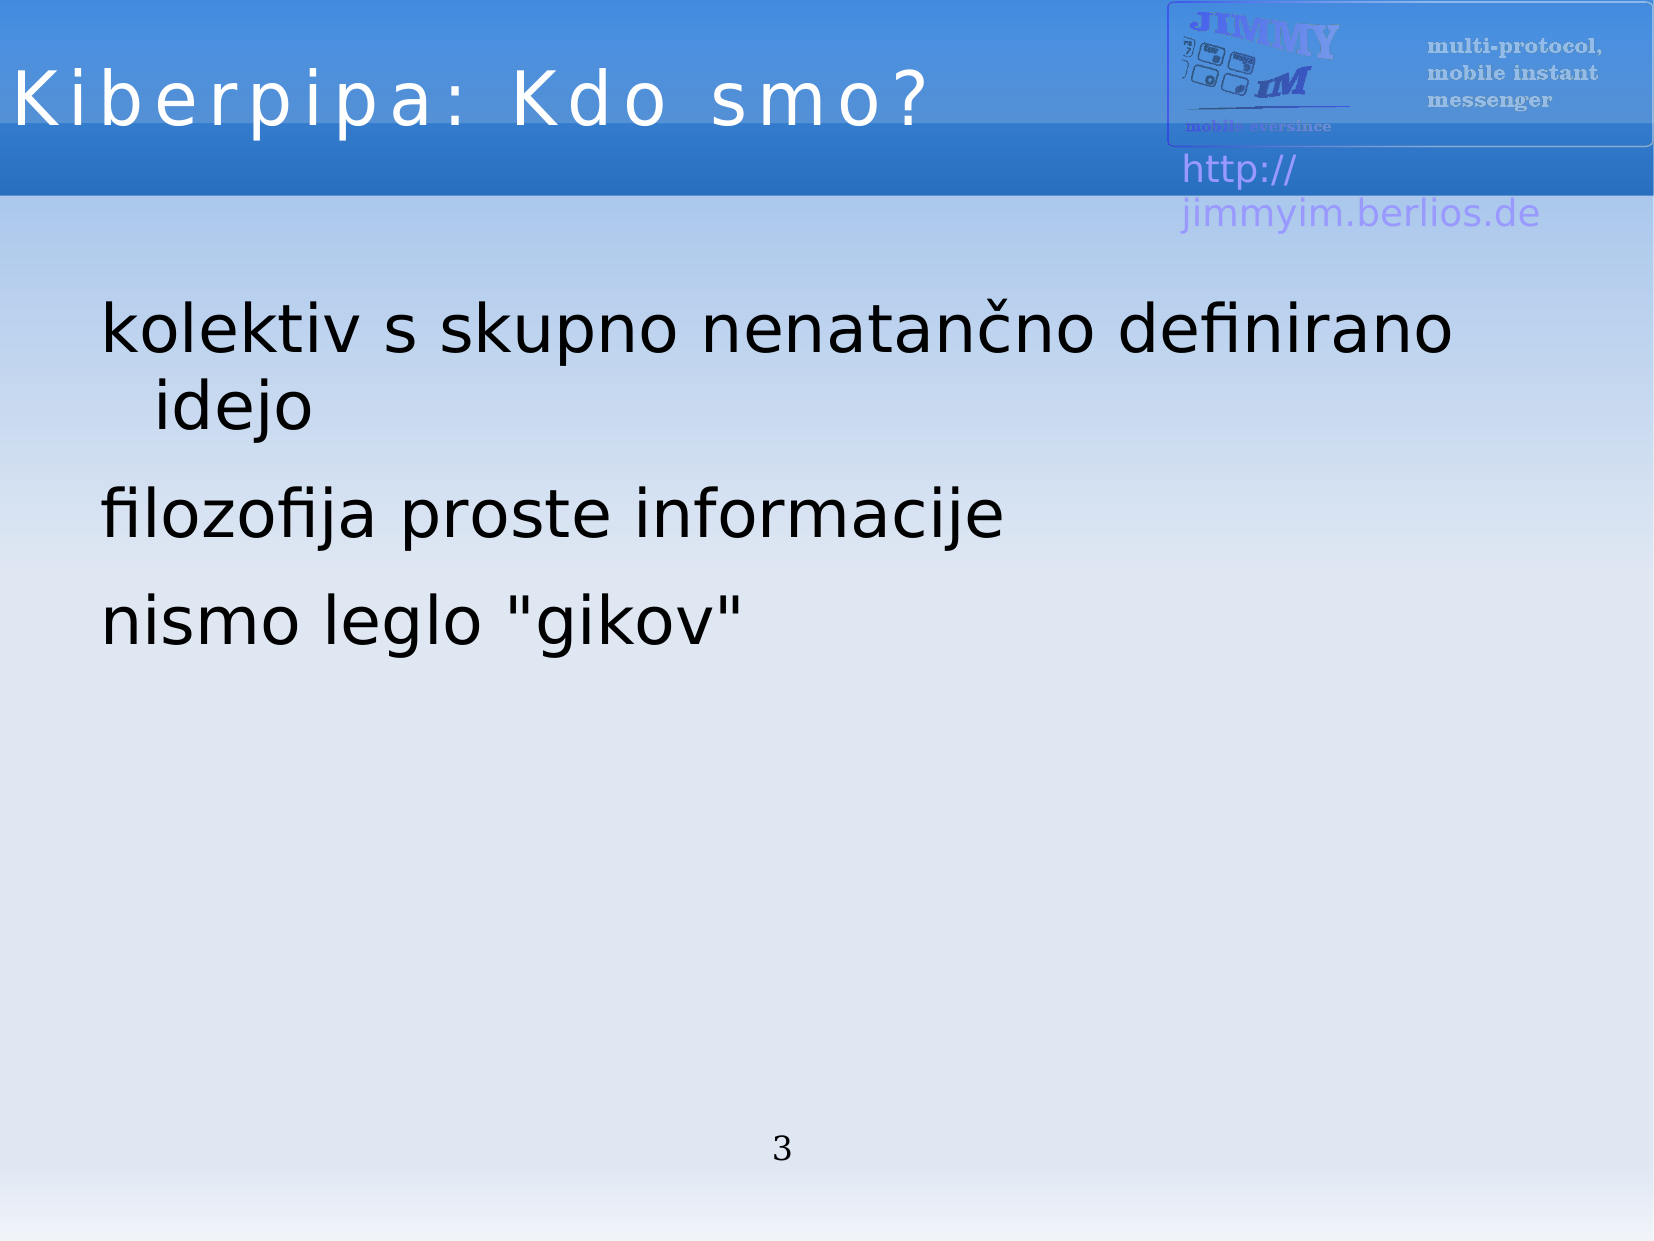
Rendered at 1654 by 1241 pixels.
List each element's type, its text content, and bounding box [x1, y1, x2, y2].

title Kiberpipa: Kdo smo? [11, 7, 1167, 192]
list kolektiv s skupno nenatančno definirano idejo filozofija proste informacije nismo leglo "gikov" [82, 290, 1571, 1094]
picture [0, 0, 1654, 1241]
